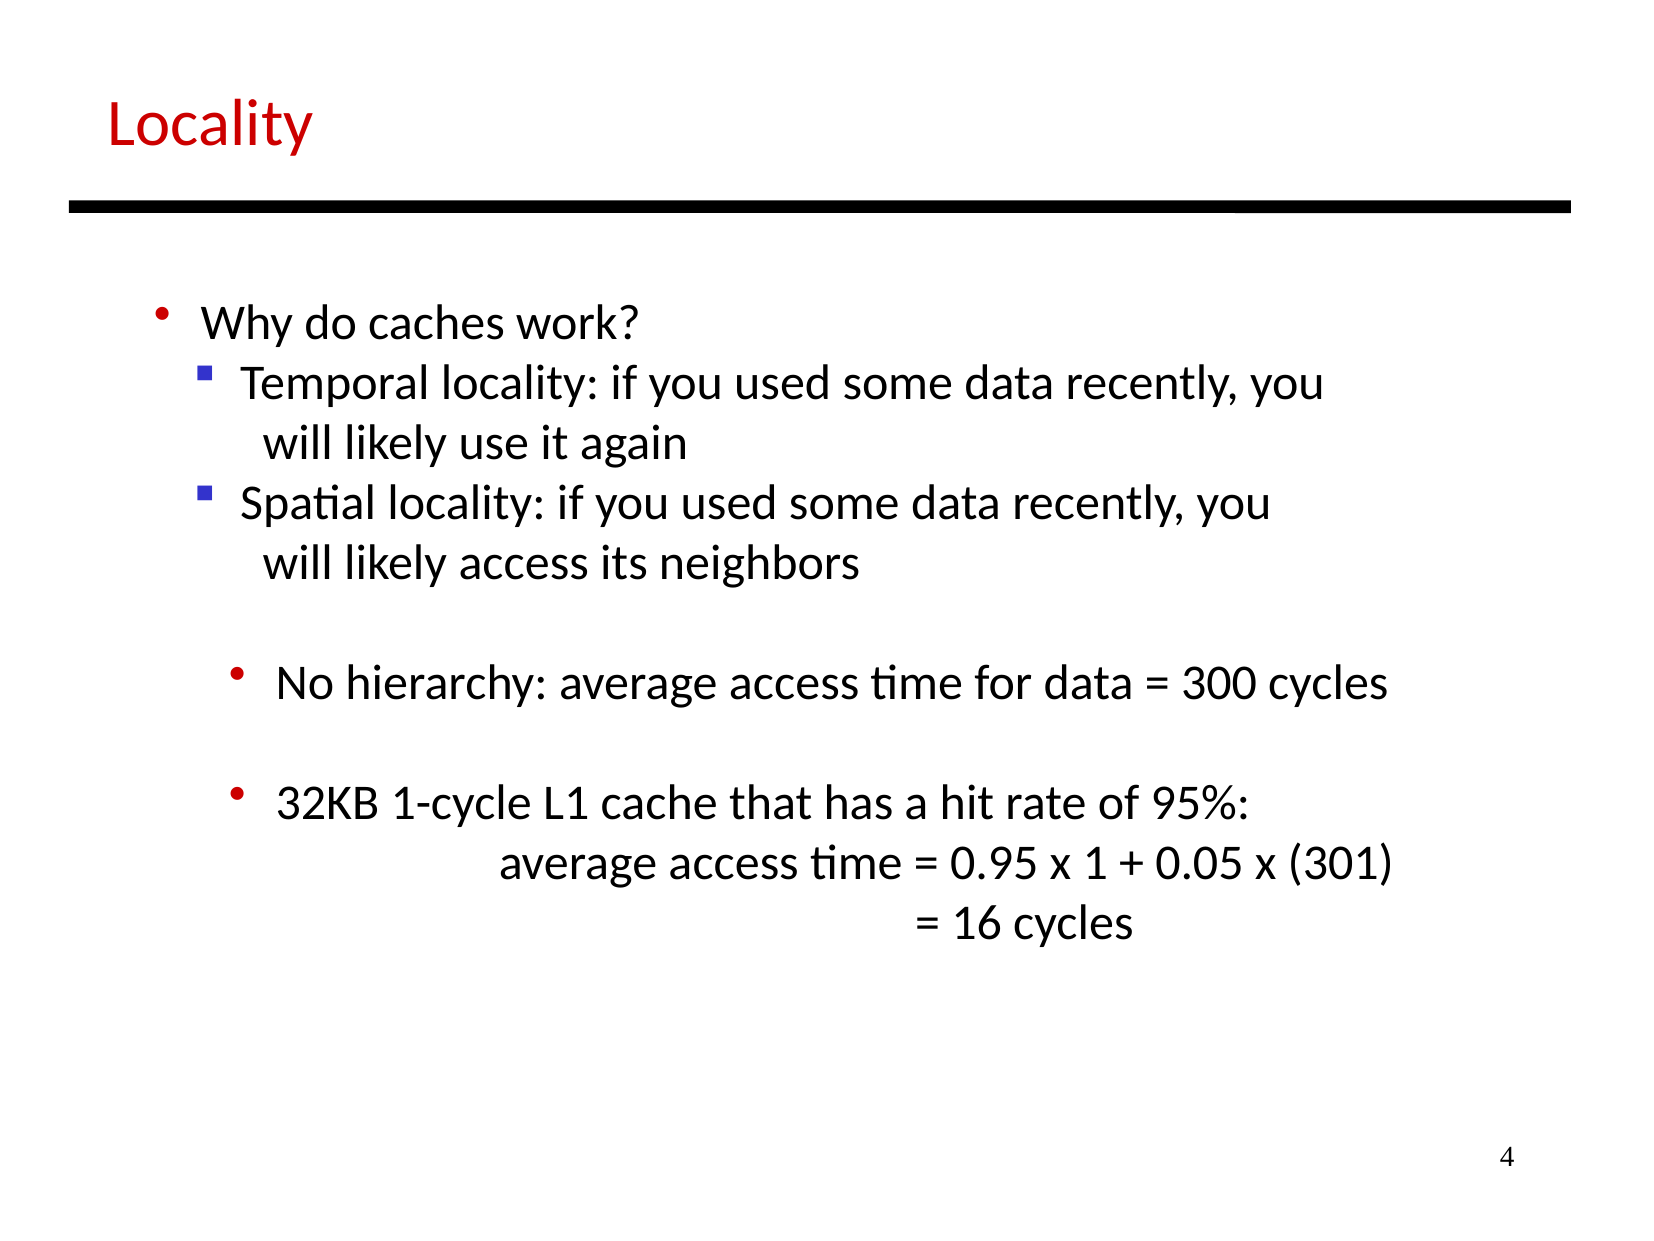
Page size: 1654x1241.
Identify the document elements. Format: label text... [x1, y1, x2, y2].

text_box Why do caches work? Temporal locality: if you used some data recently, you will likely use it again Spatial locality: if you used some data recently, you will likely access its neighbors No hierarchy: average access time for data = 300 cycles 32KB 1-cycle L1 cache that has a hit rate of 95%: average access time = 0.95 x 1 + 0.05 x (301) = 16 cycles [139, 282, 1410, 958]
slide_number <number> [1185, 1129, 1530, 1213]
text_box Locality [93, 71, 329, 167]
